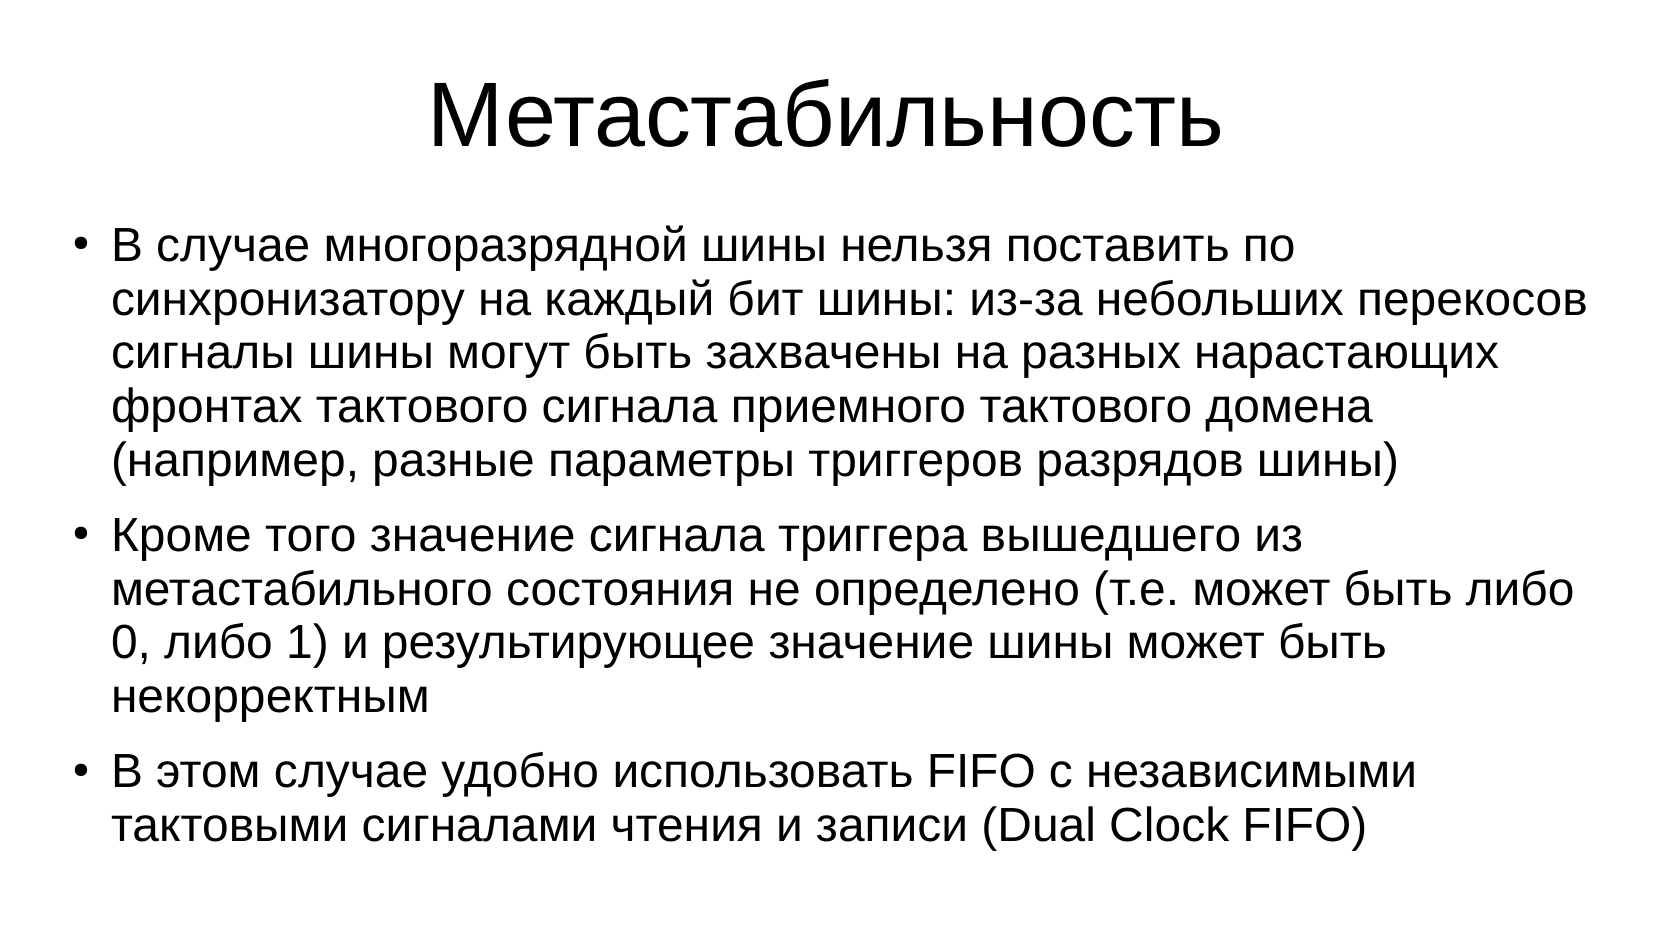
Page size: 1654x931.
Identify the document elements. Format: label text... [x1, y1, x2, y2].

title Метастабильность [82, 37, 1571, 193]
list В случае многоразрядной шины нельзя поставить по синхронизатору на каждый бит шины: из-за небольших перекосов сигналы шины могут быть захвачены на разных нарастающих фронтах тактового сигнала приемного тактового домена (например, разные параметры триггеров разрядов шины) Кроме того значение сигнала триггера вышедшего из метастабильного состояния не определено (т.е. может быть либо 0, либо 1) и результирующее значение шины может быть некорректным В этом случае удобно использовать FIFO с независимыми тактовыми сигналами чтения и записи (Dual Clock FIFO) [60, 217, 1621, 856]
